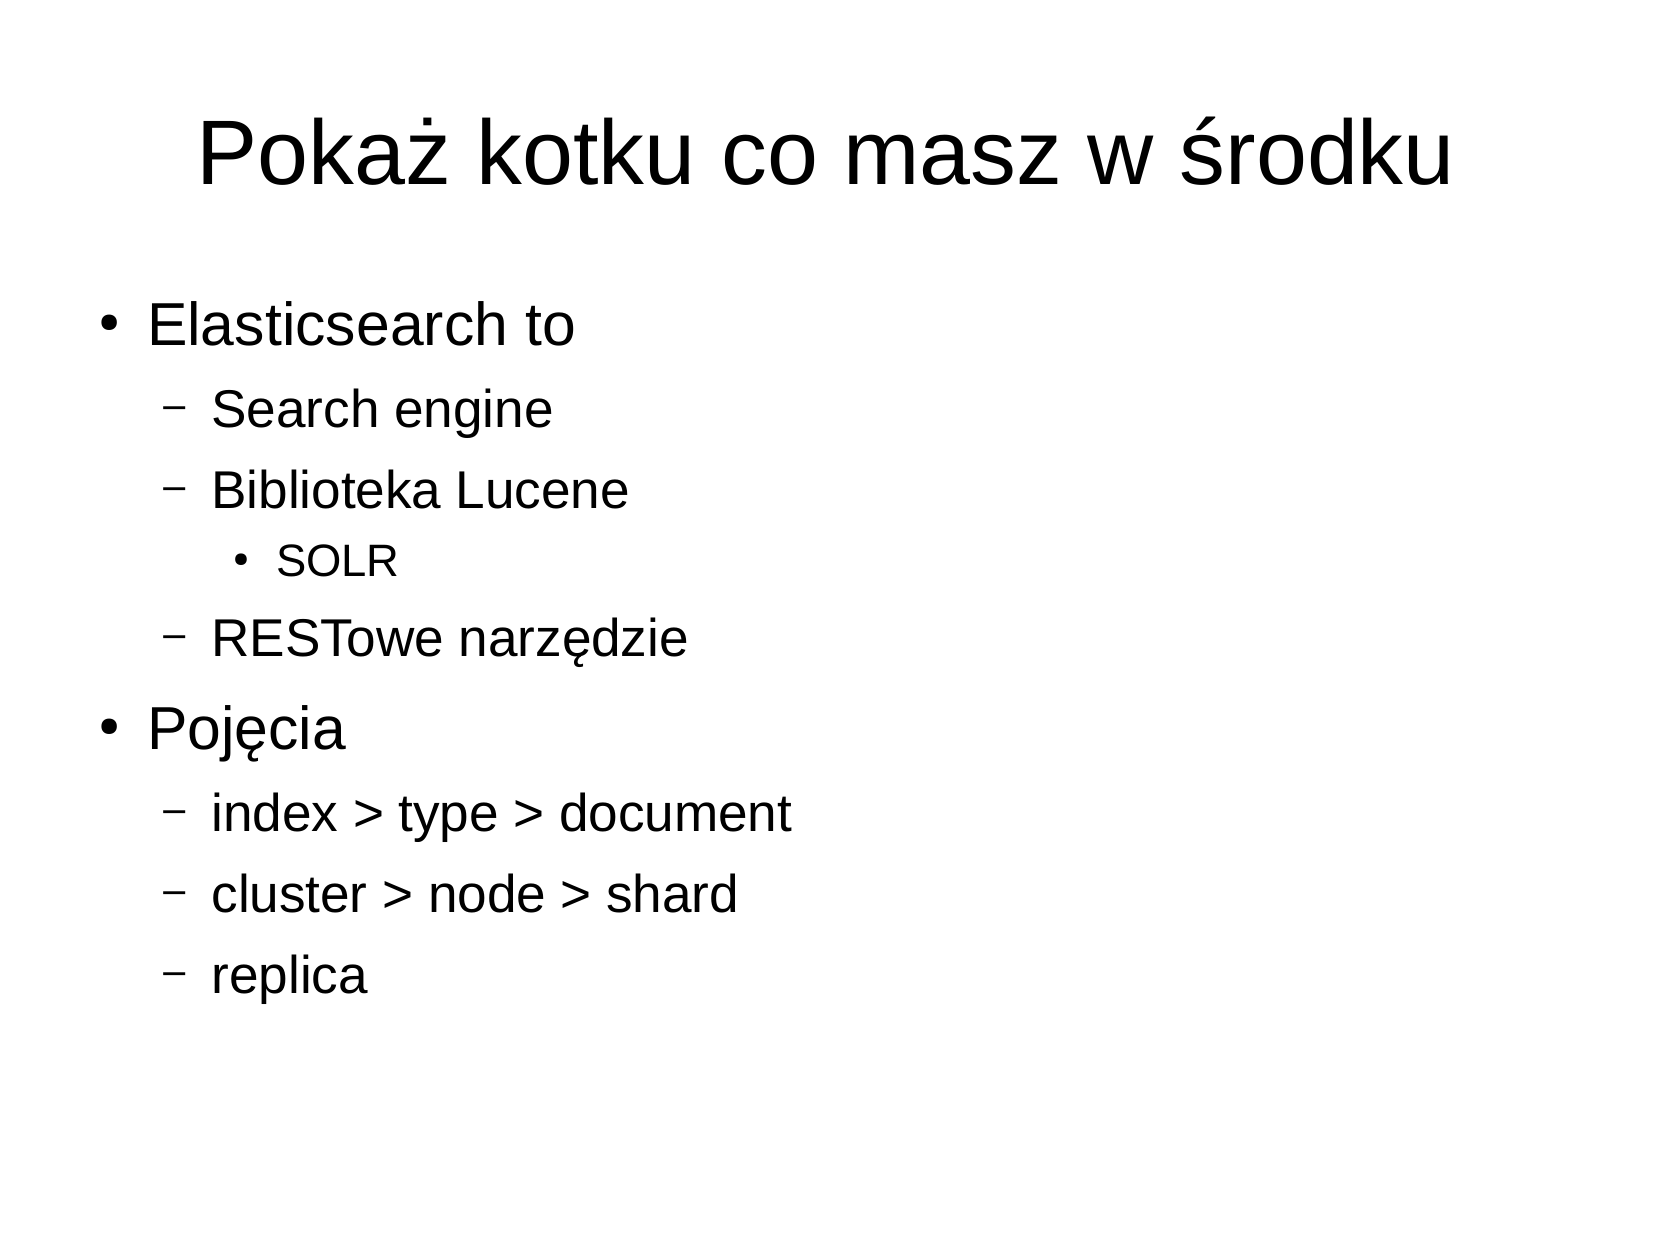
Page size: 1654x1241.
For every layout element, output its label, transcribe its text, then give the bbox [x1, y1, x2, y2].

list Elasticsearch to Search engine Biblioteka Lucene SOLR RESTowe narzędzie Pojęcia index > type > document cluster > node > shard replica [82, 290, 1571, 1010]
title Pokaż kotku co masz w środku [82, 49, 1571, 257]
